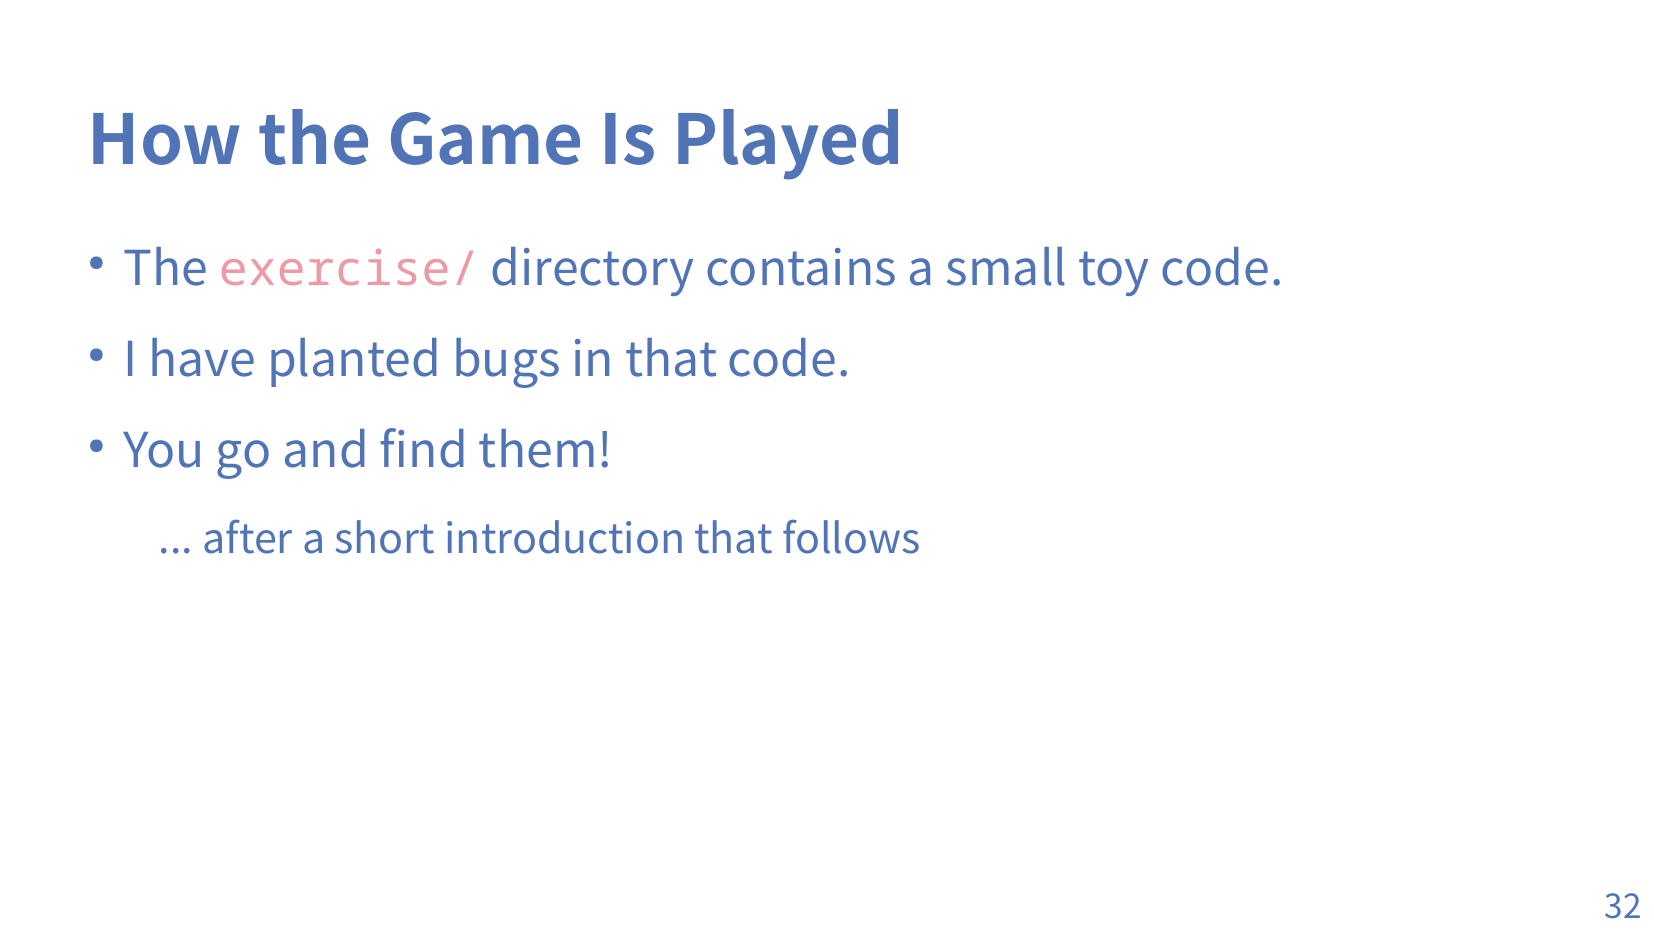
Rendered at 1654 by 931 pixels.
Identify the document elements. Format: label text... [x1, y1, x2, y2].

list The exercise/ directory contains a small toy code. I have planted bugs in that code. You go and find them! ... after a short introduction that follows [87, 229, 1553, 840]
title How the Game Is Played [87, 93, 1563, 176]
